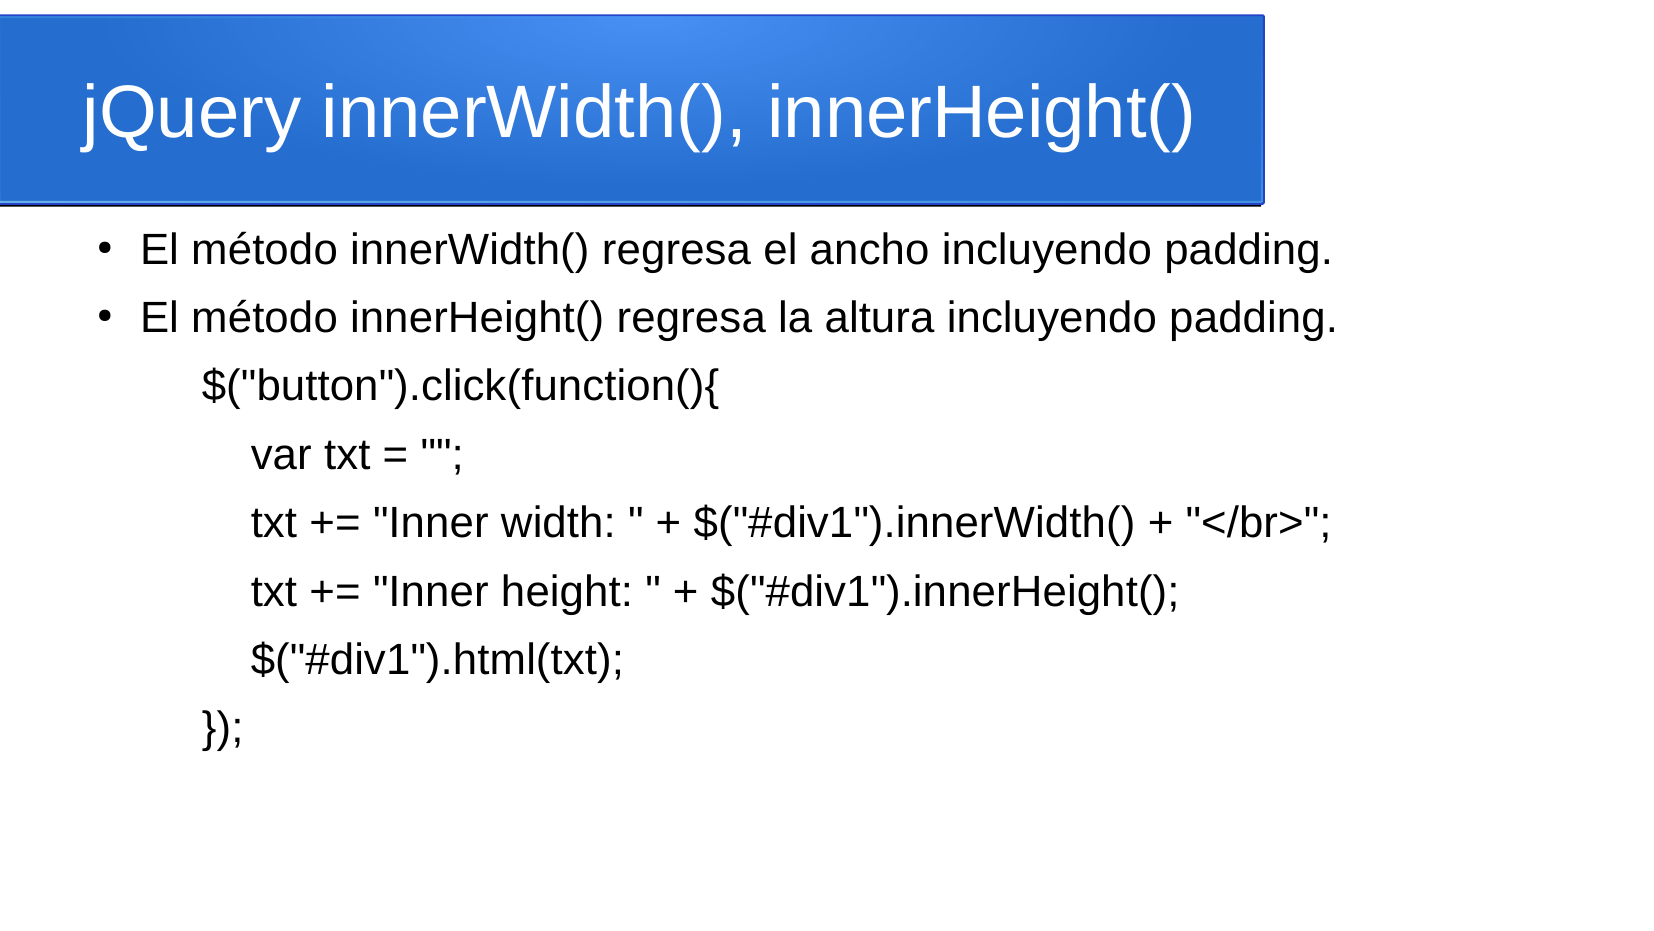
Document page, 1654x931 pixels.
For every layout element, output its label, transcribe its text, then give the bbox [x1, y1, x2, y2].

title jQuery innerWidth(), innerHeight() [82, 35, 1235, 189]
list El método innerWidth() regresa el ancho incluyendo padding. El método innerHeight() regresa la altura incluyendo padding. $("button").click(function(){ var txt = ""; txt += "Inner width: " + $("#div1").innerWidth() + "</br>"; txt += "Inner height: " + $("#div1").innerHeight(); $("#div1").html(txt); }); [82, 224, 1571, 764]
